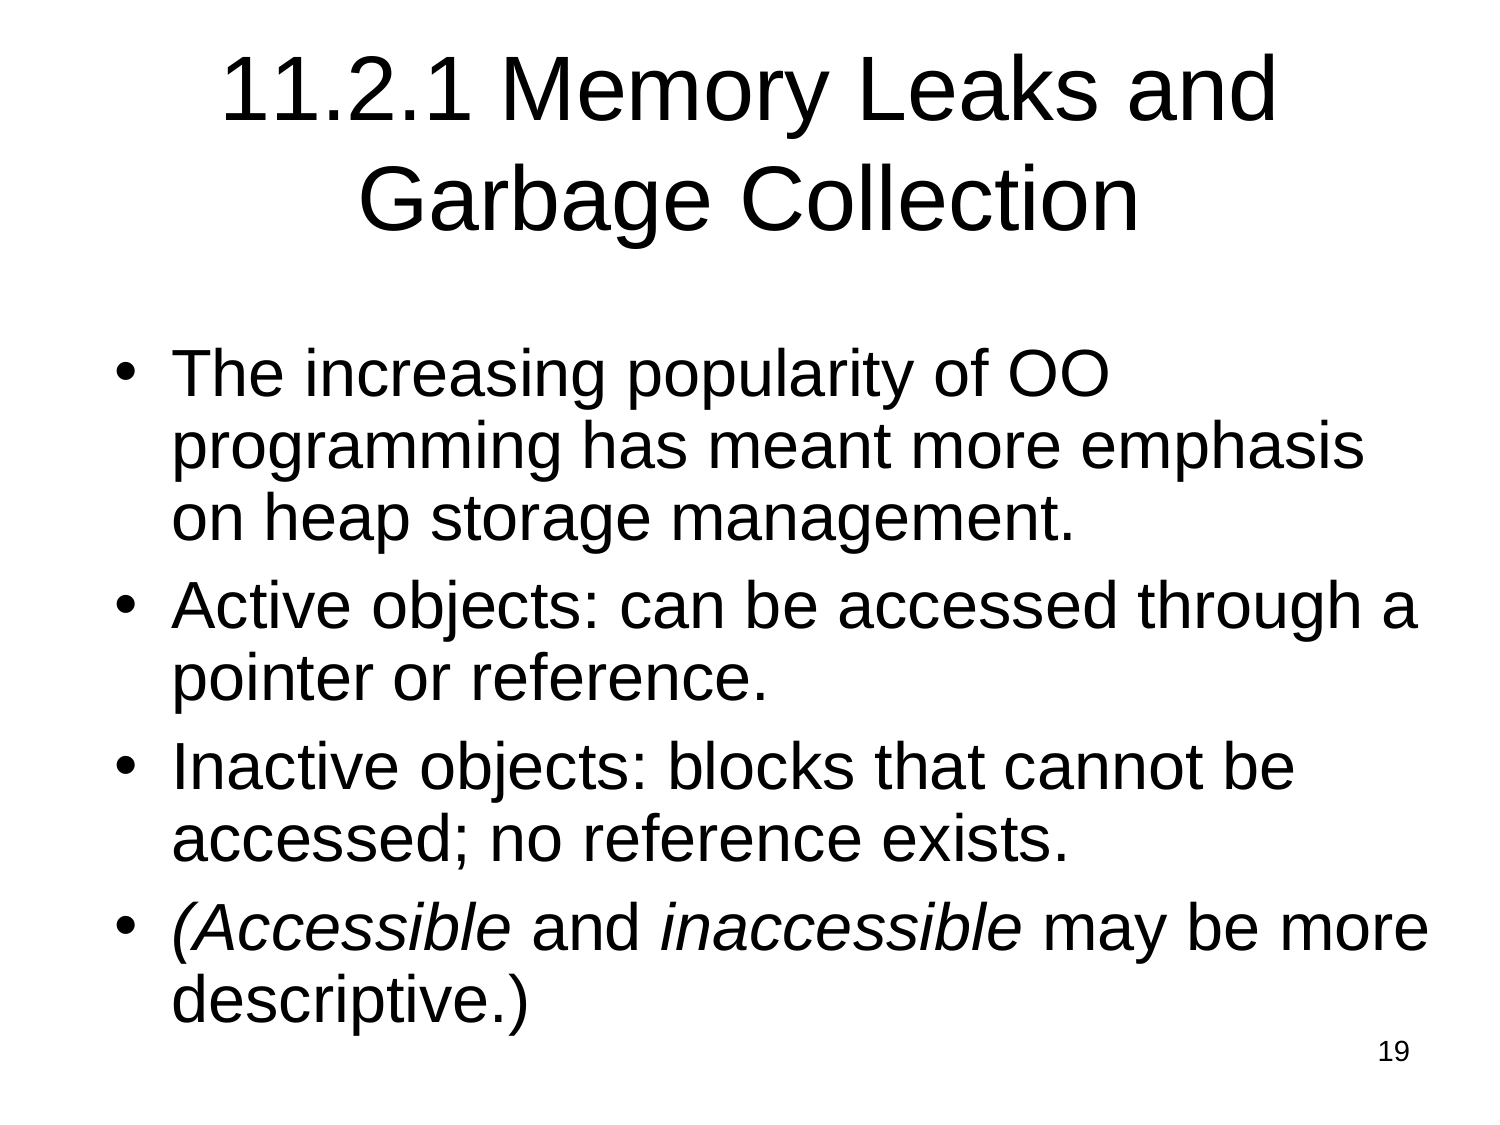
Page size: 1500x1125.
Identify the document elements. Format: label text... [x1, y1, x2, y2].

text_box <number> [1074, 1052, 1426, 1103]
title 11.2.1 Memory Leaks and Garbage Collection [75, 21, 1426, 257]
list The increasing popularity of OO programming has meant more emphasis on heap storage management. Active objects: can be accessed through a pointer or reference. Inactive objects: blocks that cannot be accessed; no reference exists. (Accessible and inaccessible may be more descriptive.) [99, 330, 1469, 1052]
